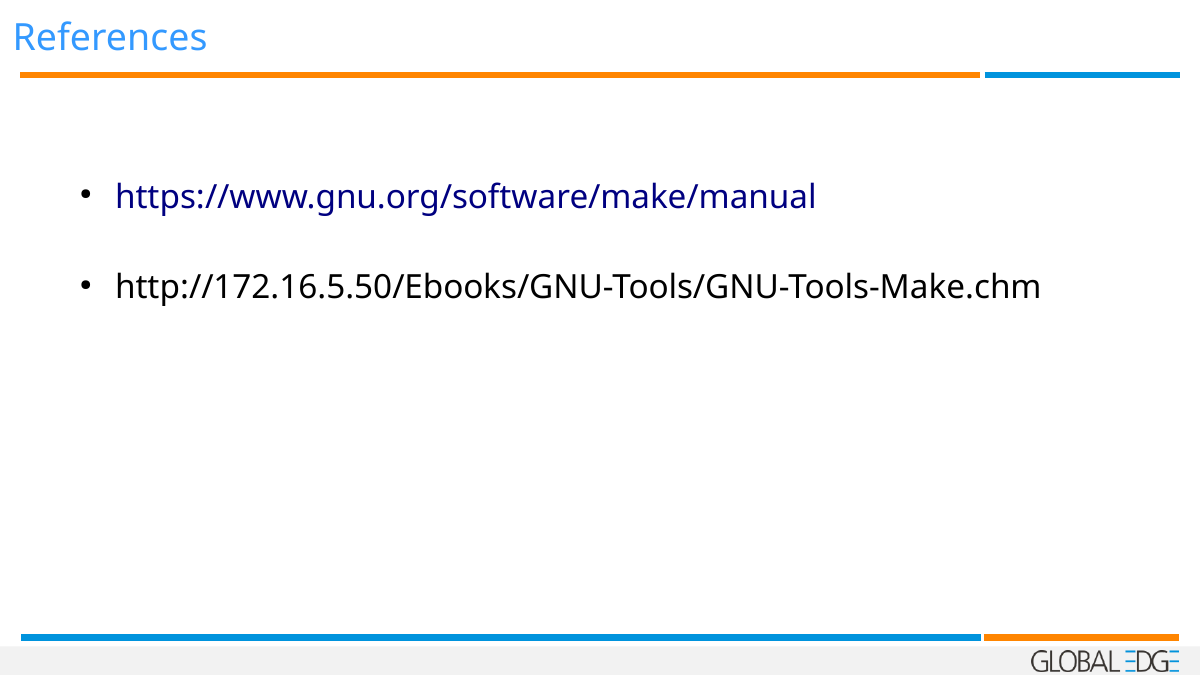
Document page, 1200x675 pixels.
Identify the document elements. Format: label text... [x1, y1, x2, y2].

picture [1031, 650, 1179, 672]
title References [12, 9, 1088, 63]
text_box https://www.gnu.org/software/make/manual http://172.16.5.50/Ebooks/GNU-Tools/GNU-Tools-Make.chm [64, 165, 1099, 298]
